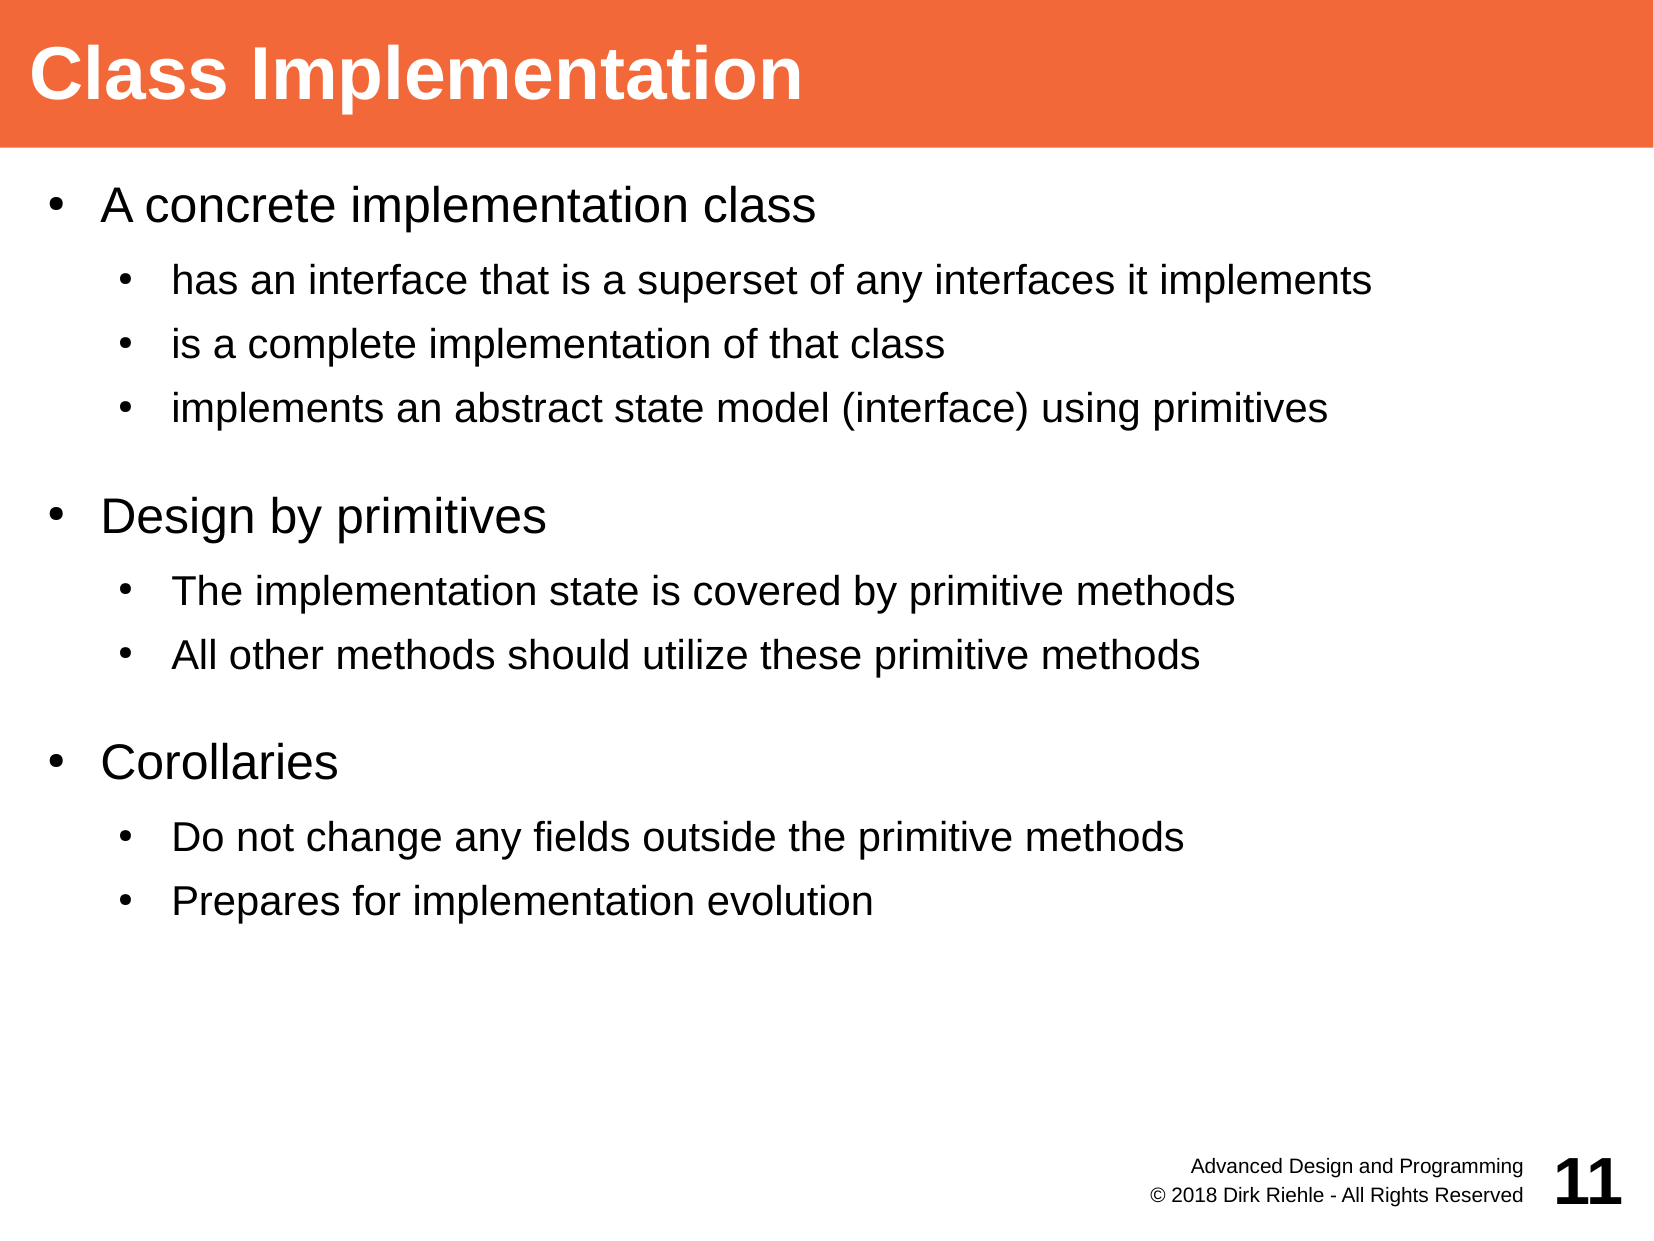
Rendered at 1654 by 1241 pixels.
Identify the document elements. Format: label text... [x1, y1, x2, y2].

list A concrete implementation class has an interface that is a superset of any interfaces it implements is a complete implementation of that class implements an abstract state model (interface) using primitives Design by primitives The implementation state is covered by primitive methods All other methods should utilize these primitive methods Corollaries Do not change any fields outside the primitive methods Prepares for implementation evolution [29, 177, 1625, 1063]
title Class Implementation [0, 0, 1654, 148]
